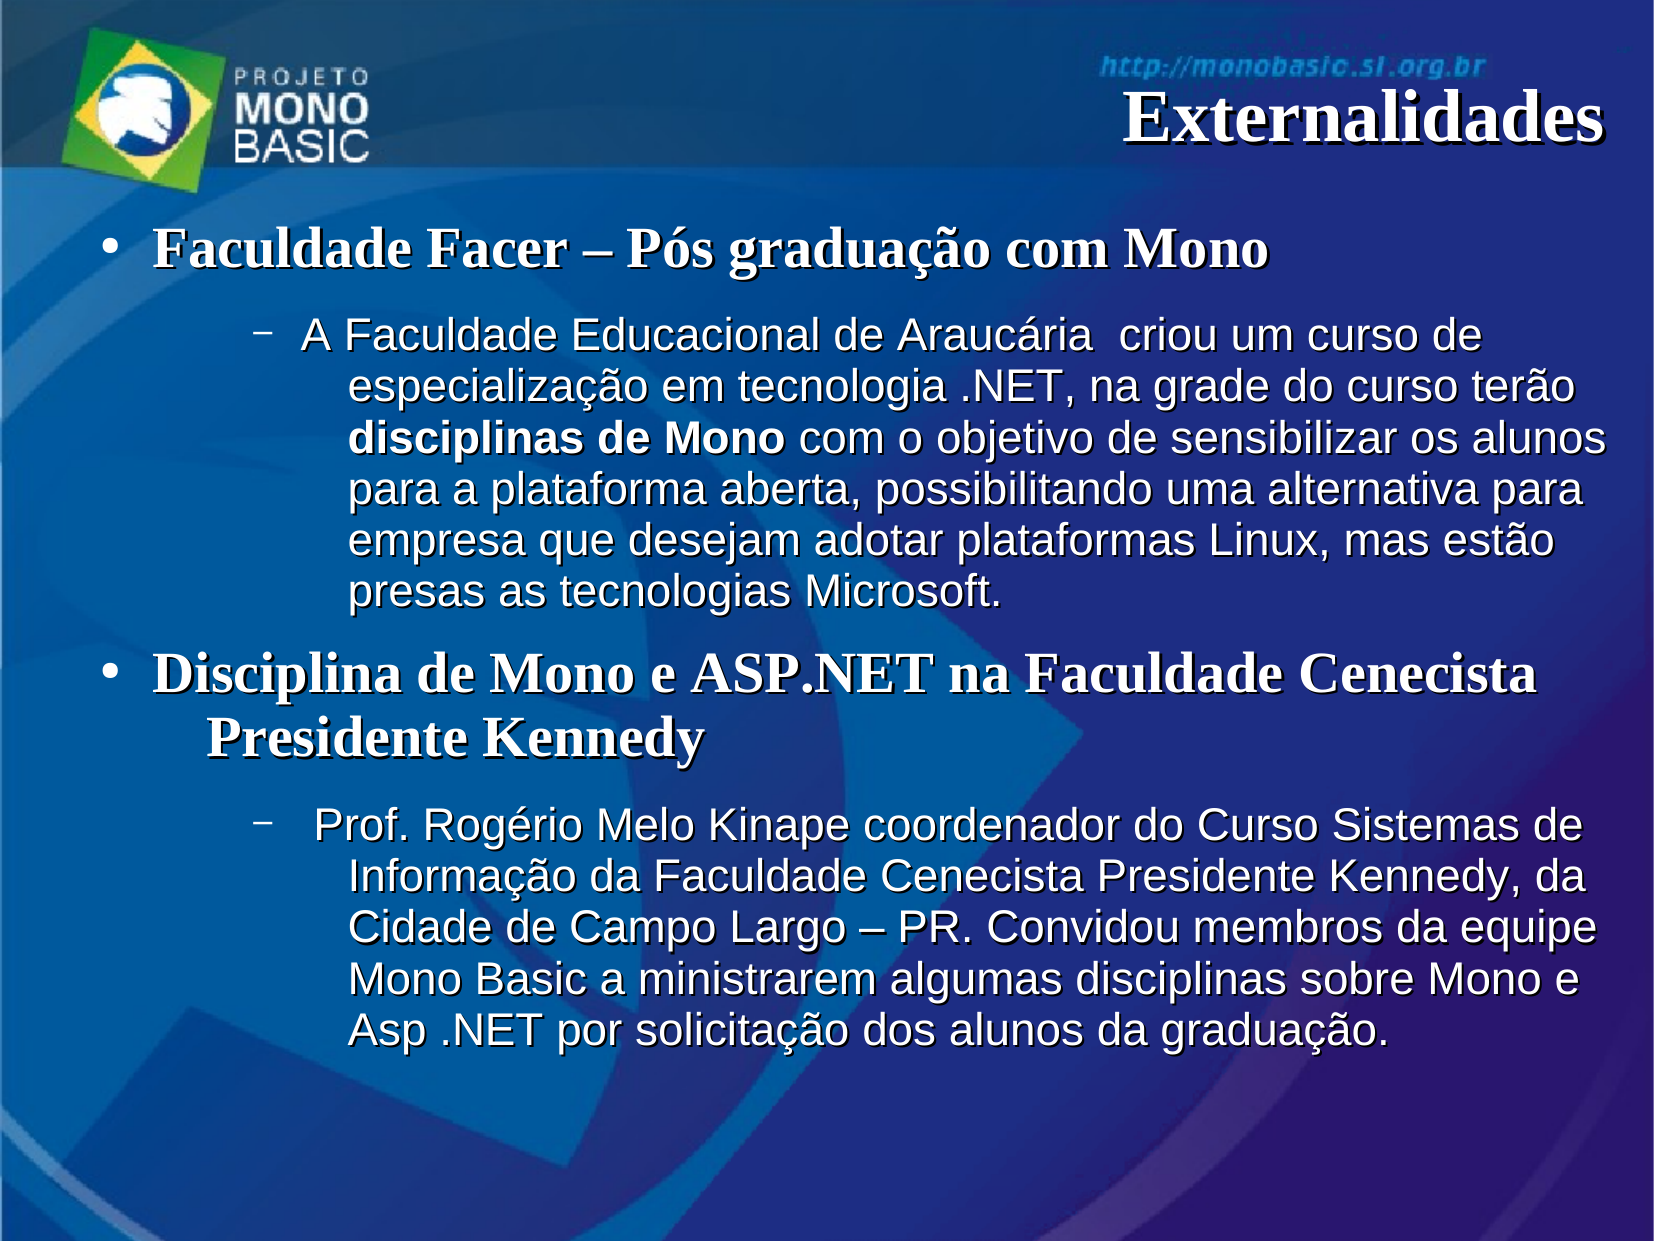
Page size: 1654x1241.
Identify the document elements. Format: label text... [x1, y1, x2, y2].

picture [0, 0, 1654, 1241]
list Faculdade Facer – Pós graduação com Mono A Faculdade Educacional de Araucária criou um curso de especialização em tecnologia .NET, na grade do curso terão disciplinas de Mono com o objetivo de sensibilizar os alunos para a plataforma aberta, possibilitando uma alternativa para empresa que desejam adotar plataformas Linux, mas estão presas as tecnologias Microsoft. Disciplina de Mono e ASP.NET na Faculdade Cenecista Presidente Kennedy Prof. Rogério Melo Kinape coordenador do Curso Sistemas de Informação da Faculdade Cenecista Presidente Kennedy, da Cidade de Campo Largo – PR. Convidou membros da equipe Mono Basic a ministrarem algumas disciplinas sobre Mono e Asp .NET por solicitação dos alunos da graduação. [64, 214, 1627, 1041]
title Externalidades [222, 43, 1606, 191]
